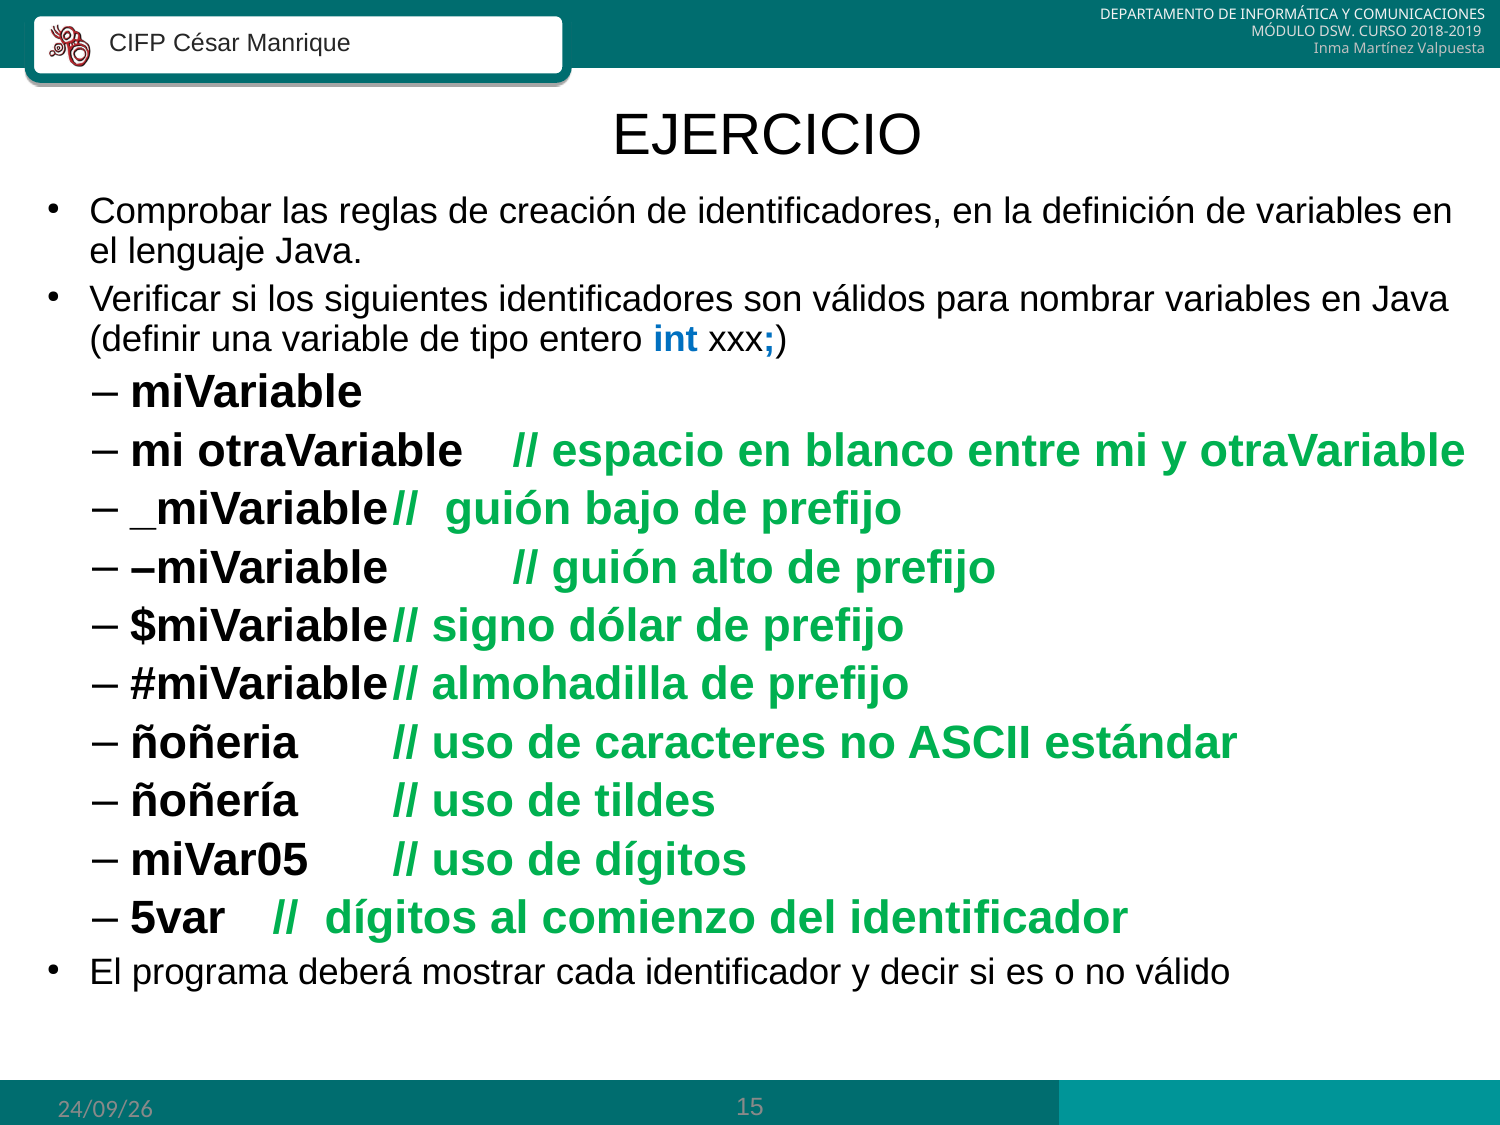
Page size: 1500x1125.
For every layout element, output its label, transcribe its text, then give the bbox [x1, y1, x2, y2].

text_box 18/09/18 [42, 1085, 344, 1125]
title EJERCICIO [17, 90, 1483, 173]
list Comprobar las reglas de creación de identificadores, en la definición de variables en el lenguaje Java. Verificar si los siguientes identificadores son válidos para nombrar variables en Java (definir una variable de tipo entero int xxx;) miVariable mi otraVariable // espacio en blanco entre mi y otraVariable _miVariable // guión bajo de prefijo –miVariable // guión alto de prefijo $miVariable // signo dólar de prefijo #miVariable // almohadilla de prefijo ñoñeria // uso de caracteres no ASCII estándar ñoñería // uso de tildes miVar05 // uso de dígitos 5var // dígitos al comienzo del identificador El programa deberá mostrar cada identificador y decir si es o no válido [17, 184, 1483, 1059]
picture [47, 23, 93, 67]
text_box <número> [512, 1082, 988, 1125]
